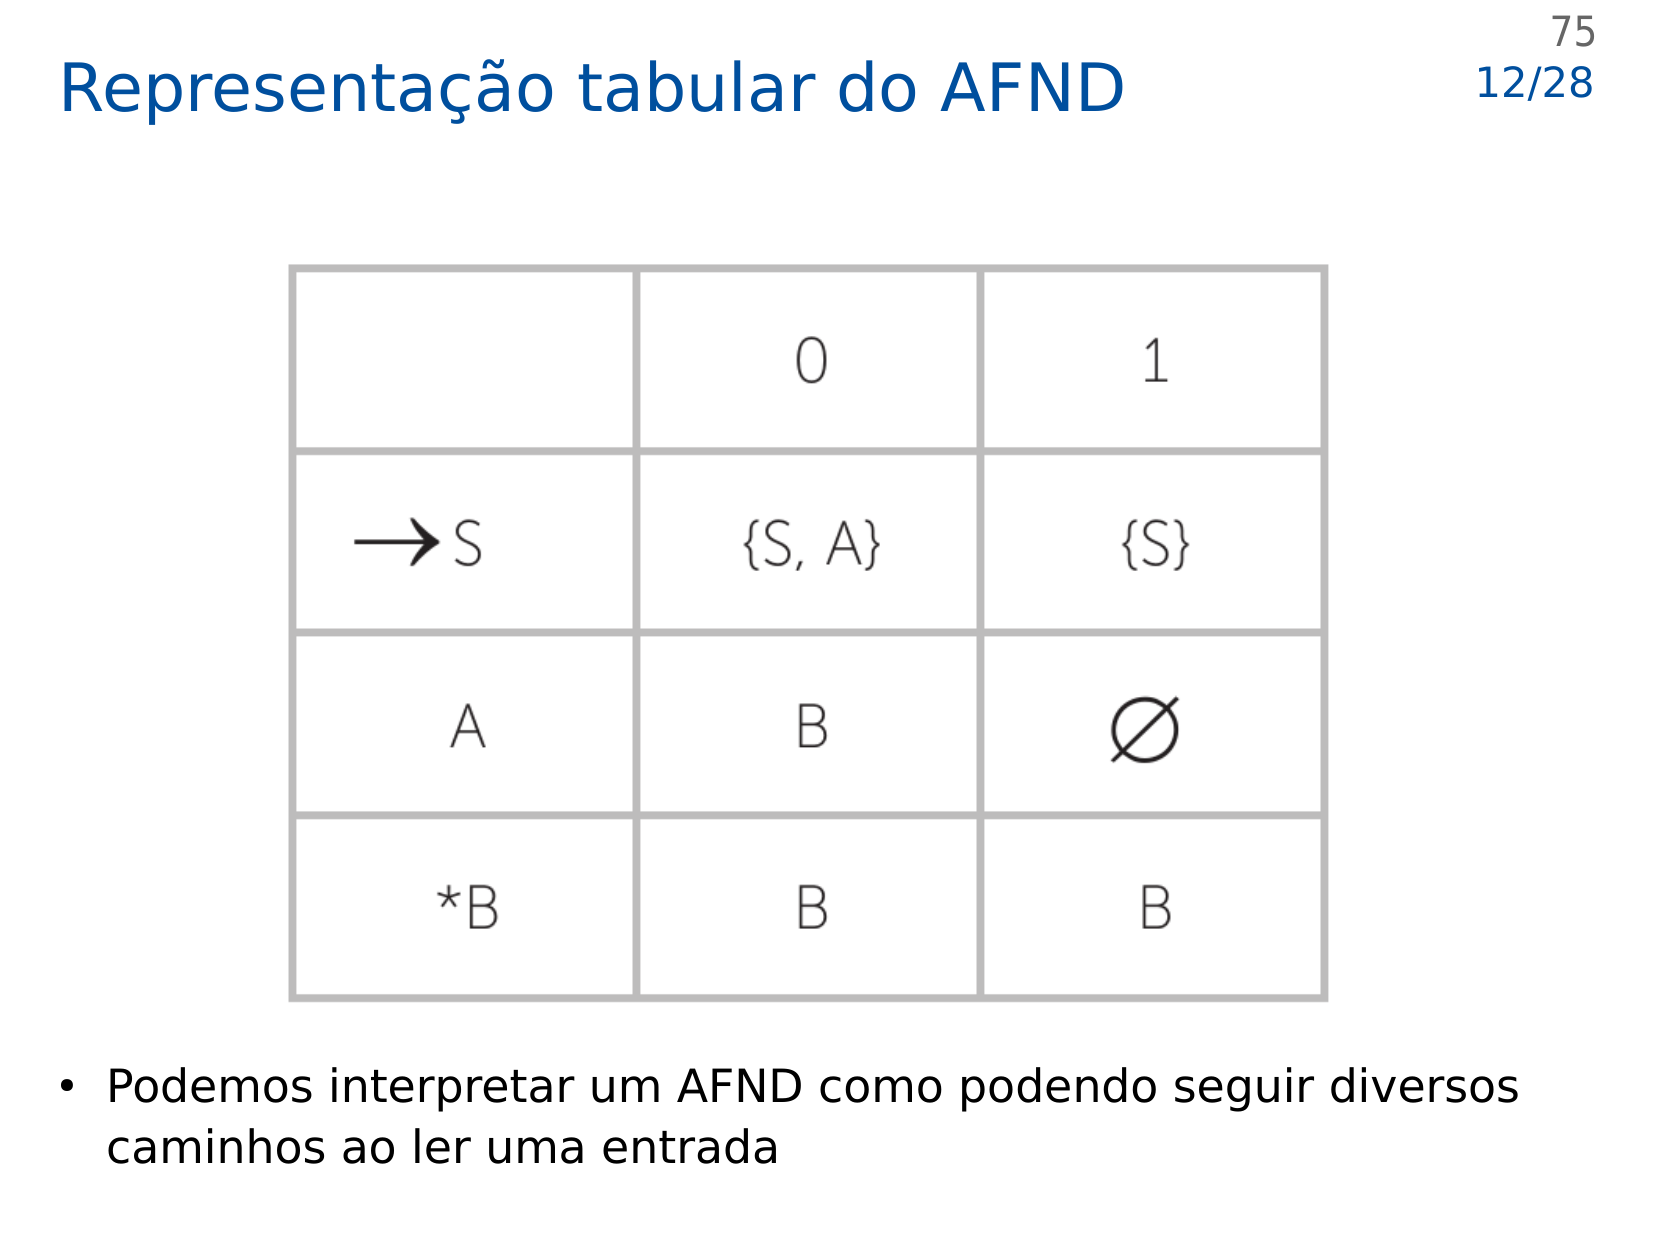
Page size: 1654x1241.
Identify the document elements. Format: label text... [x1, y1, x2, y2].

list Podemos interpretar um AFND como podendo seguir diversos caminhos ao ler uma entrada [59, 1052, 1595, 1211]
title Representação tabular do AFND [59, 29, 1625, 148]
text_box 75 [1375, 0, 1613, 64]
picture [281, 260, 1338, 1007]
